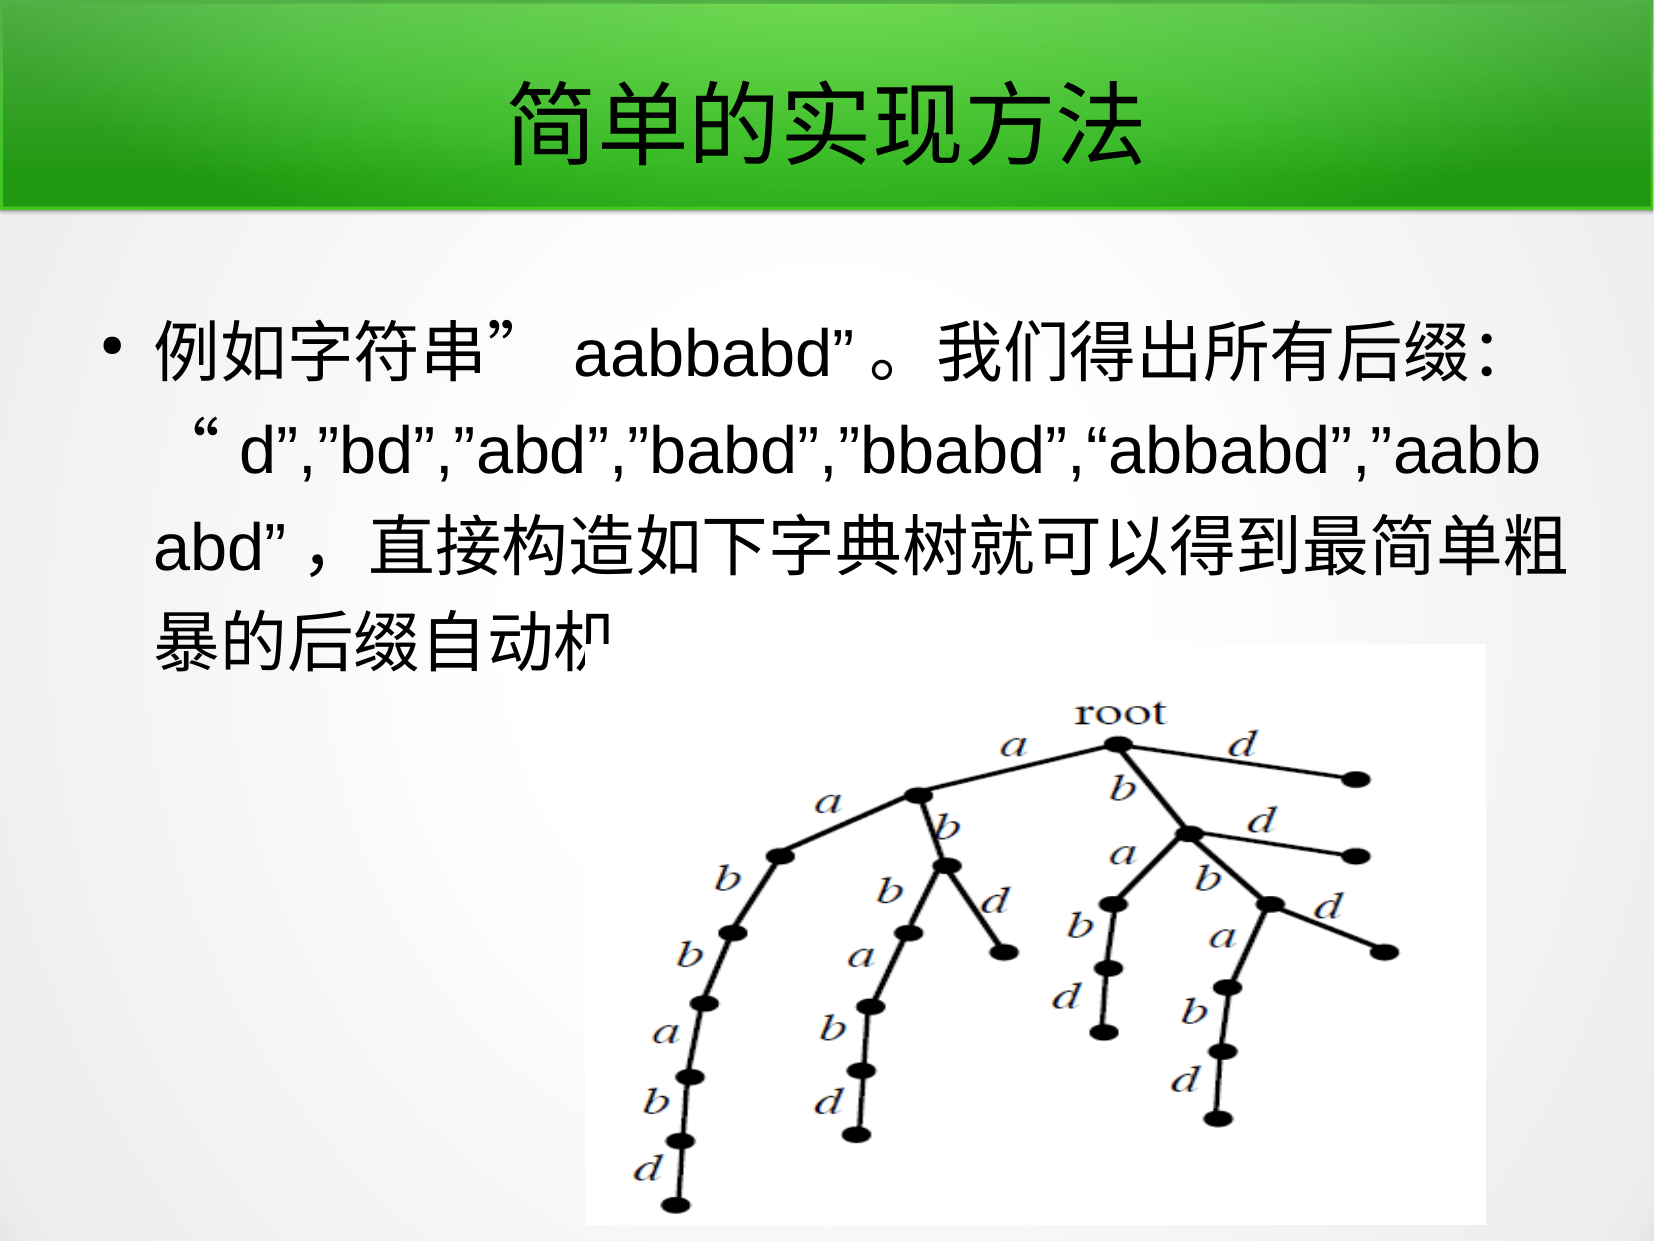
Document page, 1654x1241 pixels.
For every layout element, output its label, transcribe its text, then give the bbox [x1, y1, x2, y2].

list 例如字符串”aabbabd”。我们得出所有后缀：“d”,”bd”,”abd”,”babd”,”bbabd”,“abbabd”,”aabbabd”，直接构造如下字典树就可以得到最简单粗暴的后缀自动机。 [82, 299, 1571, 1019]
picture [585, 644, 1486, 1225]
title 简单的实现方法 [82, 47, 1571, 189]
